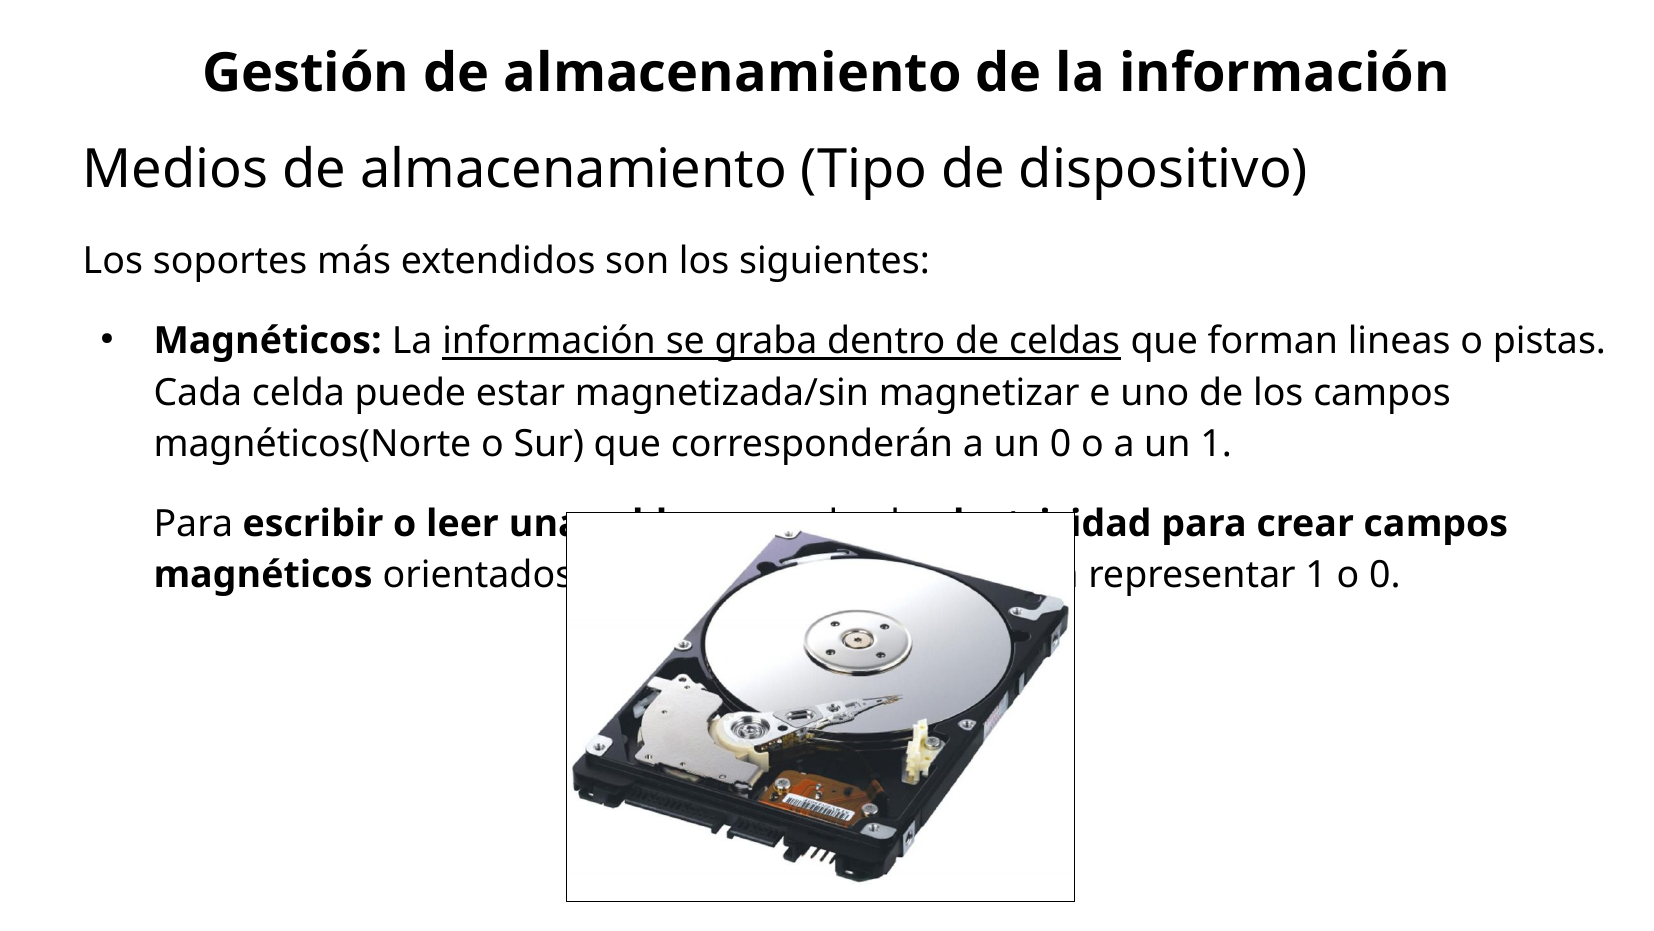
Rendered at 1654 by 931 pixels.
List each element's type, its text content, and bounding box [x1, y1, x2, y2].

title Gestión de almacenamiento de la información [82, 23, 1571, 119]
picture [566, 512, 1075, 902]
list Medios de almacenamiento (Tipo de dispositivo) Los soportes más extendidos son los siguientes: Magnéticos: La información se graba dentro de celdas que forman lineas o pistas. Cada celda puede estar magnetizada/sin magnetizar e uno de los campos magnéticos(Norte o Sur) que corresponderán a un 0 o a un 1. Para escribir o leer una celda se emplea la electricidad para crear campos magnéticos orientados en una dirección u otra para representar 1 o 0. [82, 129, 1630, 875]
